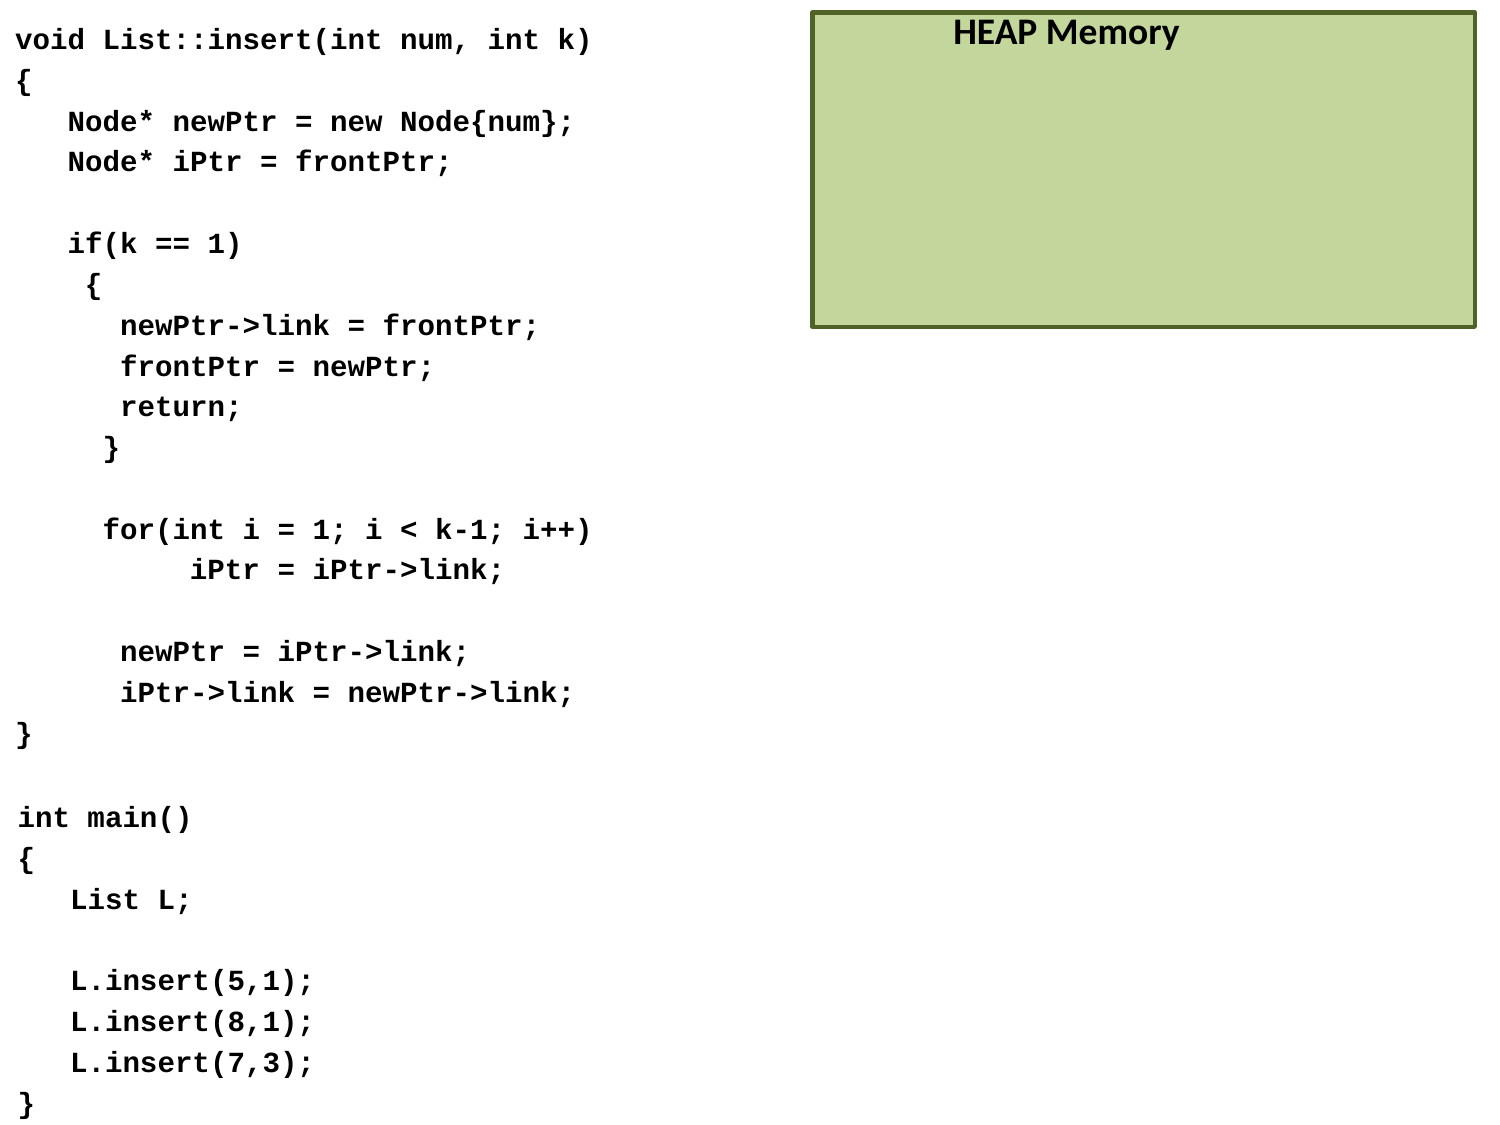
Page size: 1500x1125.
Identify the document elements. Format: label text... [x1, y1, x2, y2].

text_box int main() { List L; L.insert(5,1); L.insert(8,1); L.insert(7,3); } [2, 790, 730, 1122]
text_box [825, 12, 1475, 327]
subtitle void List::insert(int num, int k) { Node* newPtr = new Node{num}; Node* iPtr = frontPtr; if(k == 1) { newPtr->link = frontPtr; frontPtr = newPtr; return; } for(int i = 1; i < k-1; i++) iPtr = iPtr->link; newPtr = iPtr->link; iPtr->link = newPtr->link; } [0, 12, 825, 1053]
text_box HEAP Memory [938, 0, 1195, 60]
